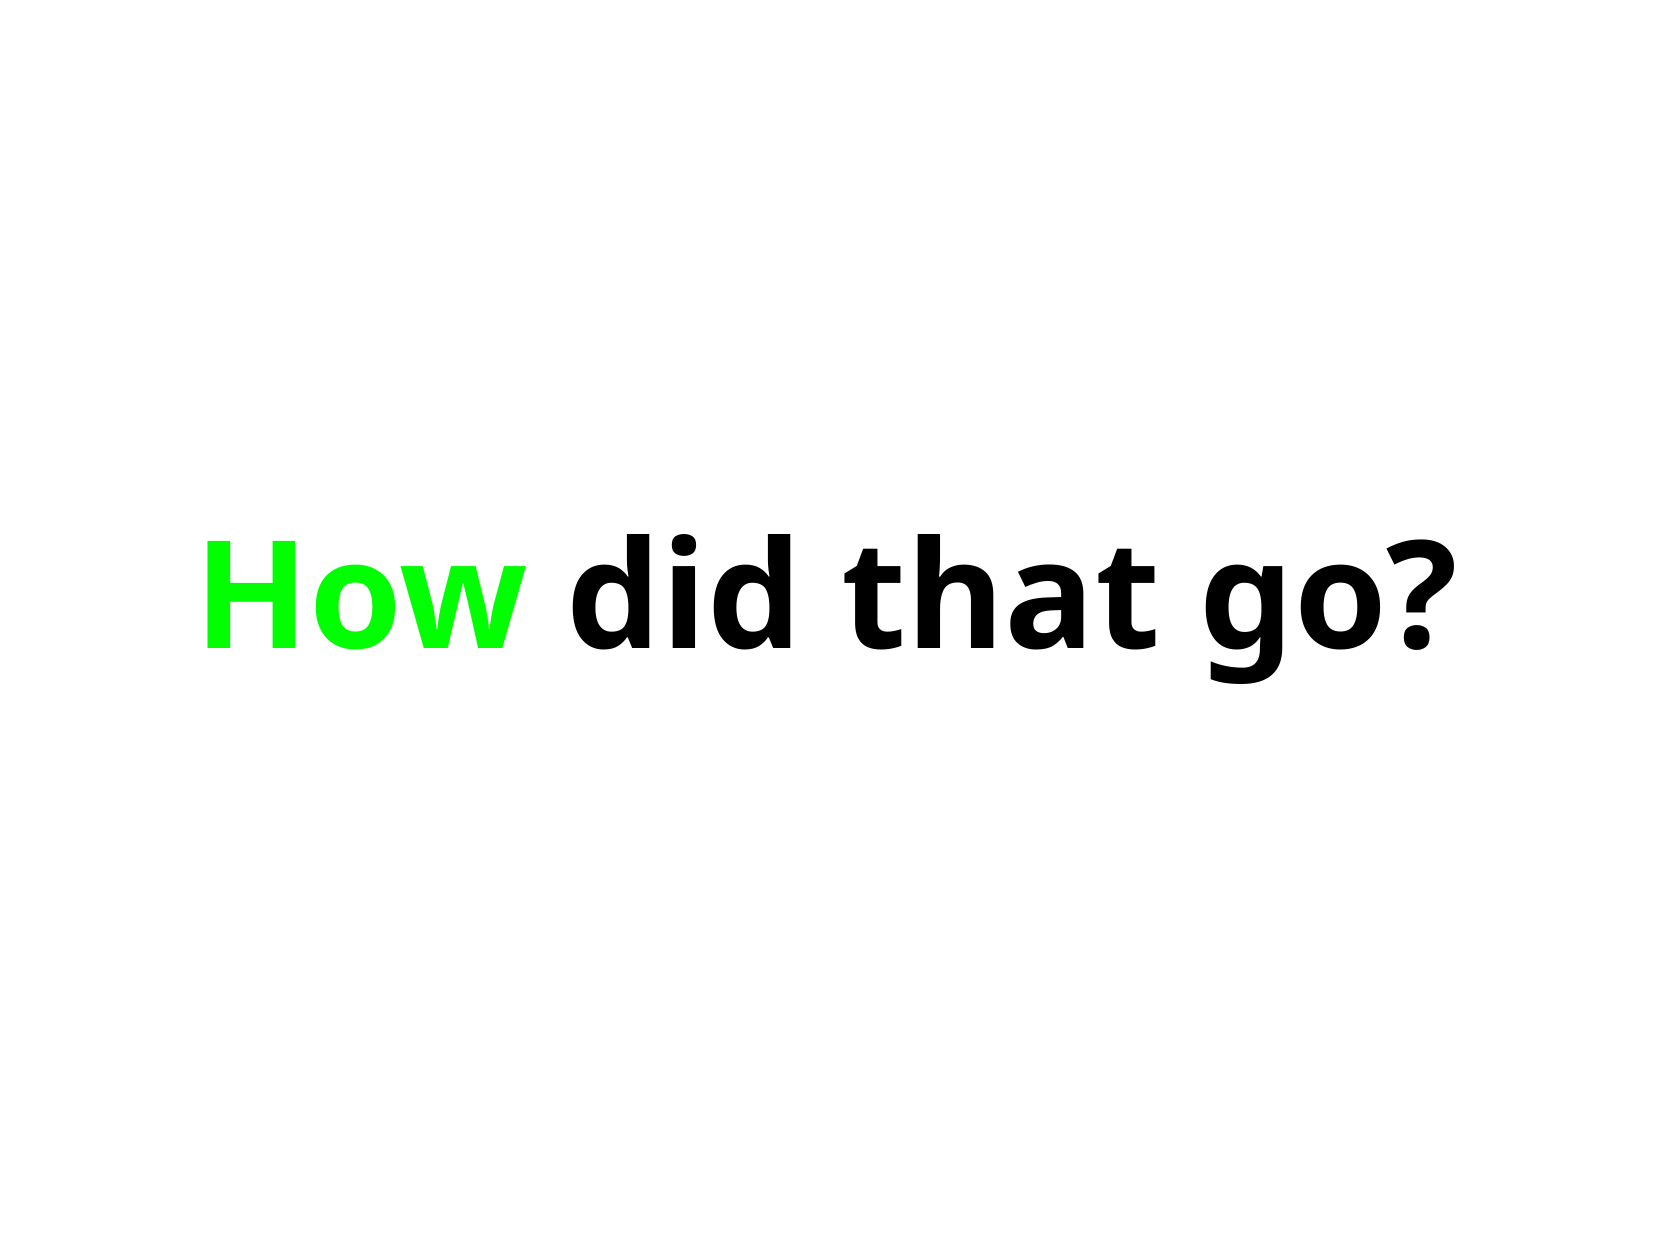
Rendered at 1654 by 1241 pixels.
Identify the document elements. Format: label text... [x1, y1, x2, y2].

title How did that go? [59, 413, 1595, 768]
